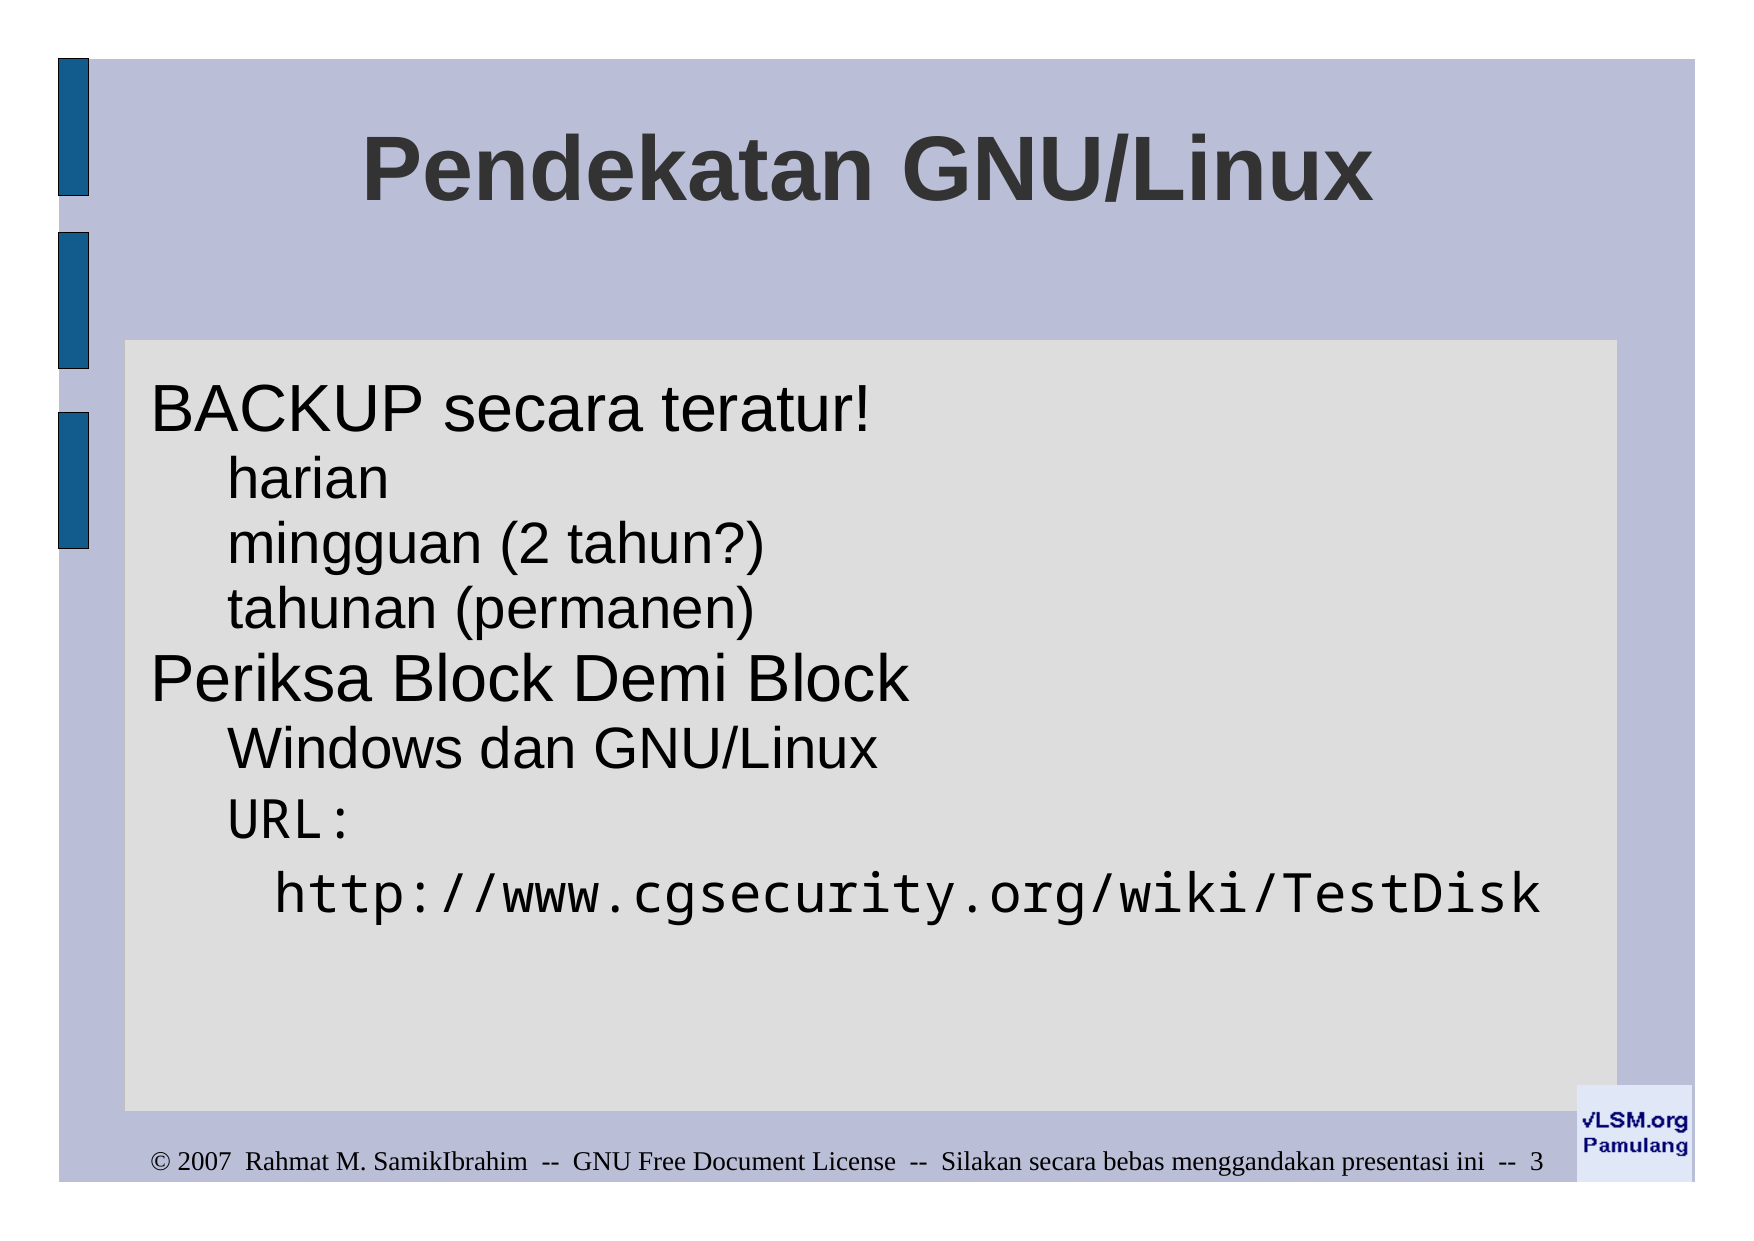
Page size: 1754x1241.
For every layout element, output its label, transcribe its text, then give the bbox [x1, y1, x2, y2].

list BACKUP secara teratur! harian mingguan (2 tahun?) tahunan (permanen) Periksa Block Demi Block Windows dan GNU/Linux URL: http://www.cgsecurity.org/wiki/TestDisk [132, 370, 1655, 953]
picture [1577, 1085, 1692, 1182]
title Pendekatan GNU/Linux [169, 74, 1568, 263]
